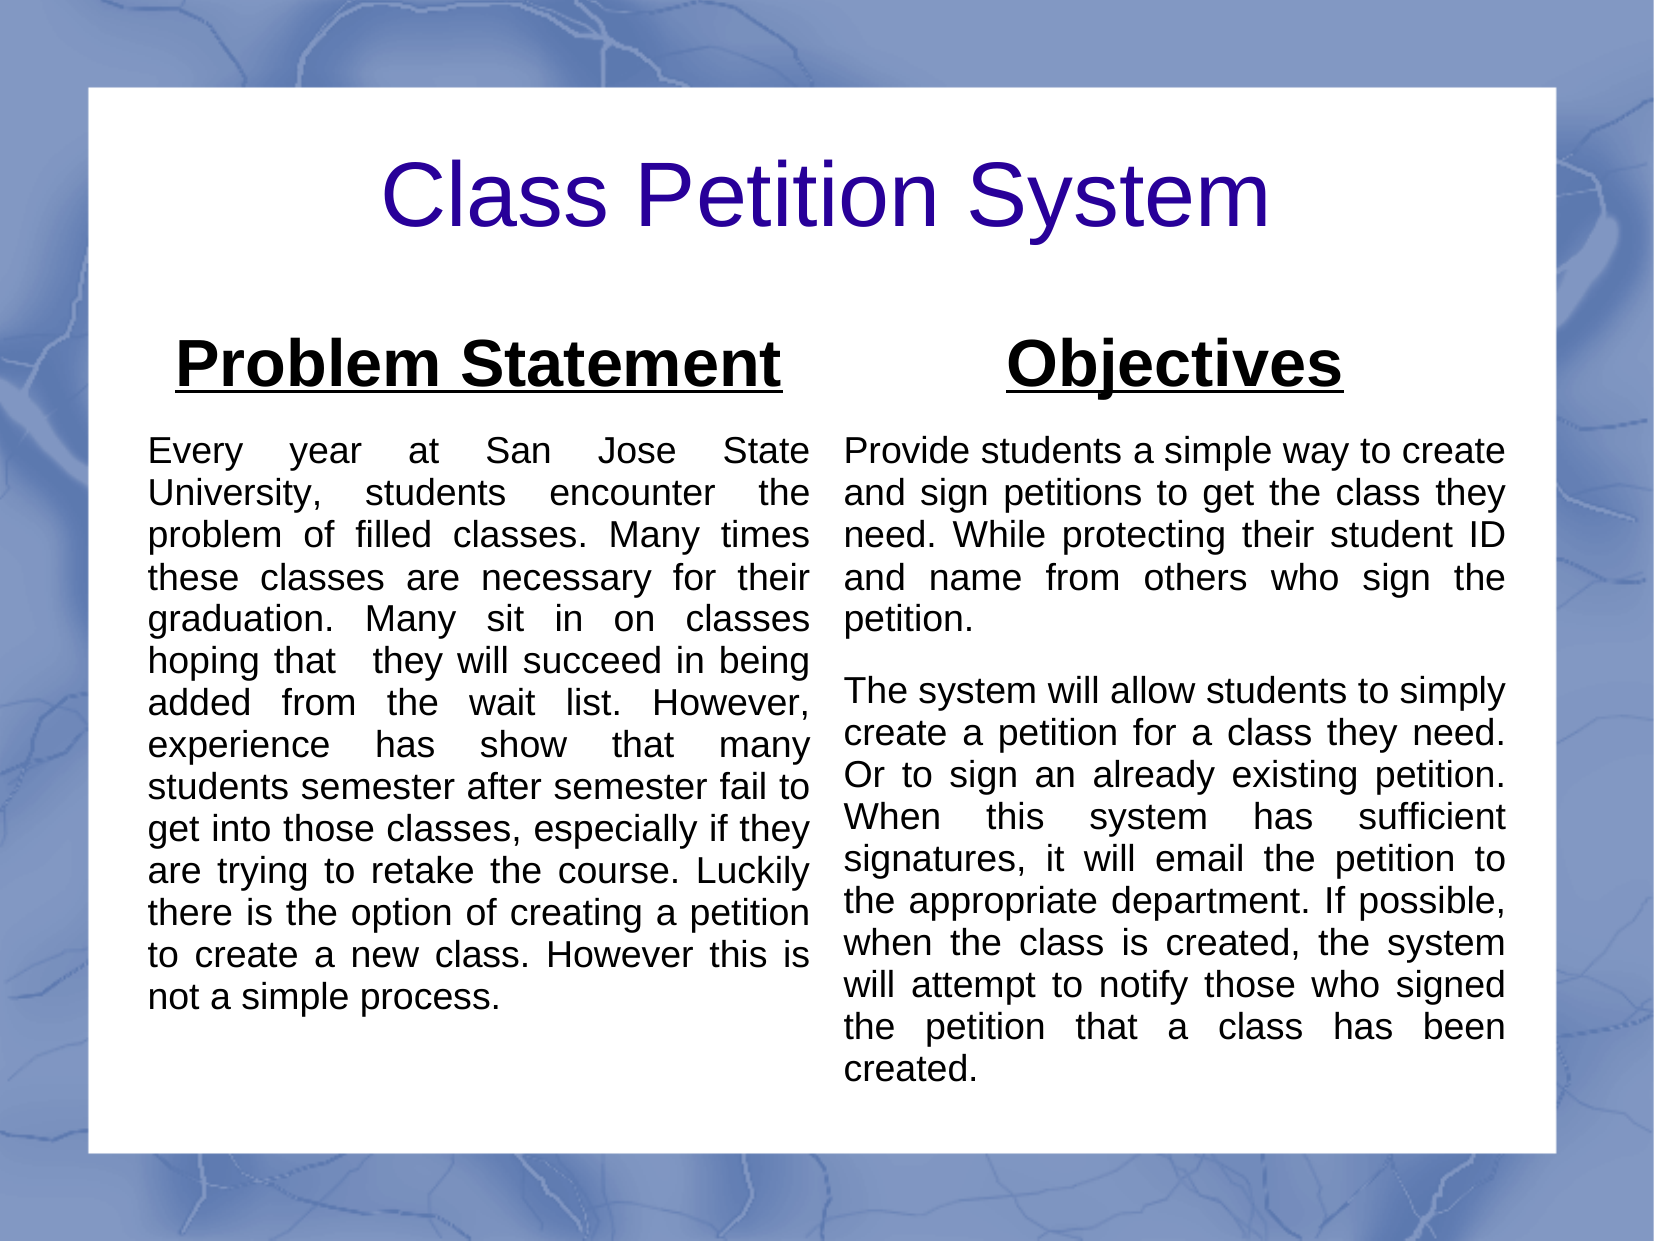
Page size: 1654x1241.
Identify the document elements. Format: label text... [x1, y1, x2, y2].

list Problem Statement Every year at San Jose State University, students encounter the problem of filled classes. Many times these classes are necessary for their graduation. Many sit in on classes hoping that they will succeed in being added from the wait list. However, experience has show that many students semester after semester fail to get into those classes, especially if they are trying to retake the course. Luckily there is the option of creating a petition to create a new class. However this is not a simple process. [147, 325, 811, 1019]
title Class Petition System [118, 90, 1536, 298]
picture [0, 0, 1654, 1241]
list Objectives Provide students a simple way to create and sign petitions to get the class they need. While protecting their student ID and name from others who sign the petition. The system will allow students to simply create a petition for a class they need. Or to sign an already existing petition. When this system has sufficient signatures, it will email the petition to the appropriate department. If possible, when the class is created, the system will attempt to notify those who signed the petition that a class has been created. [843, 325, 1507, 1091]
